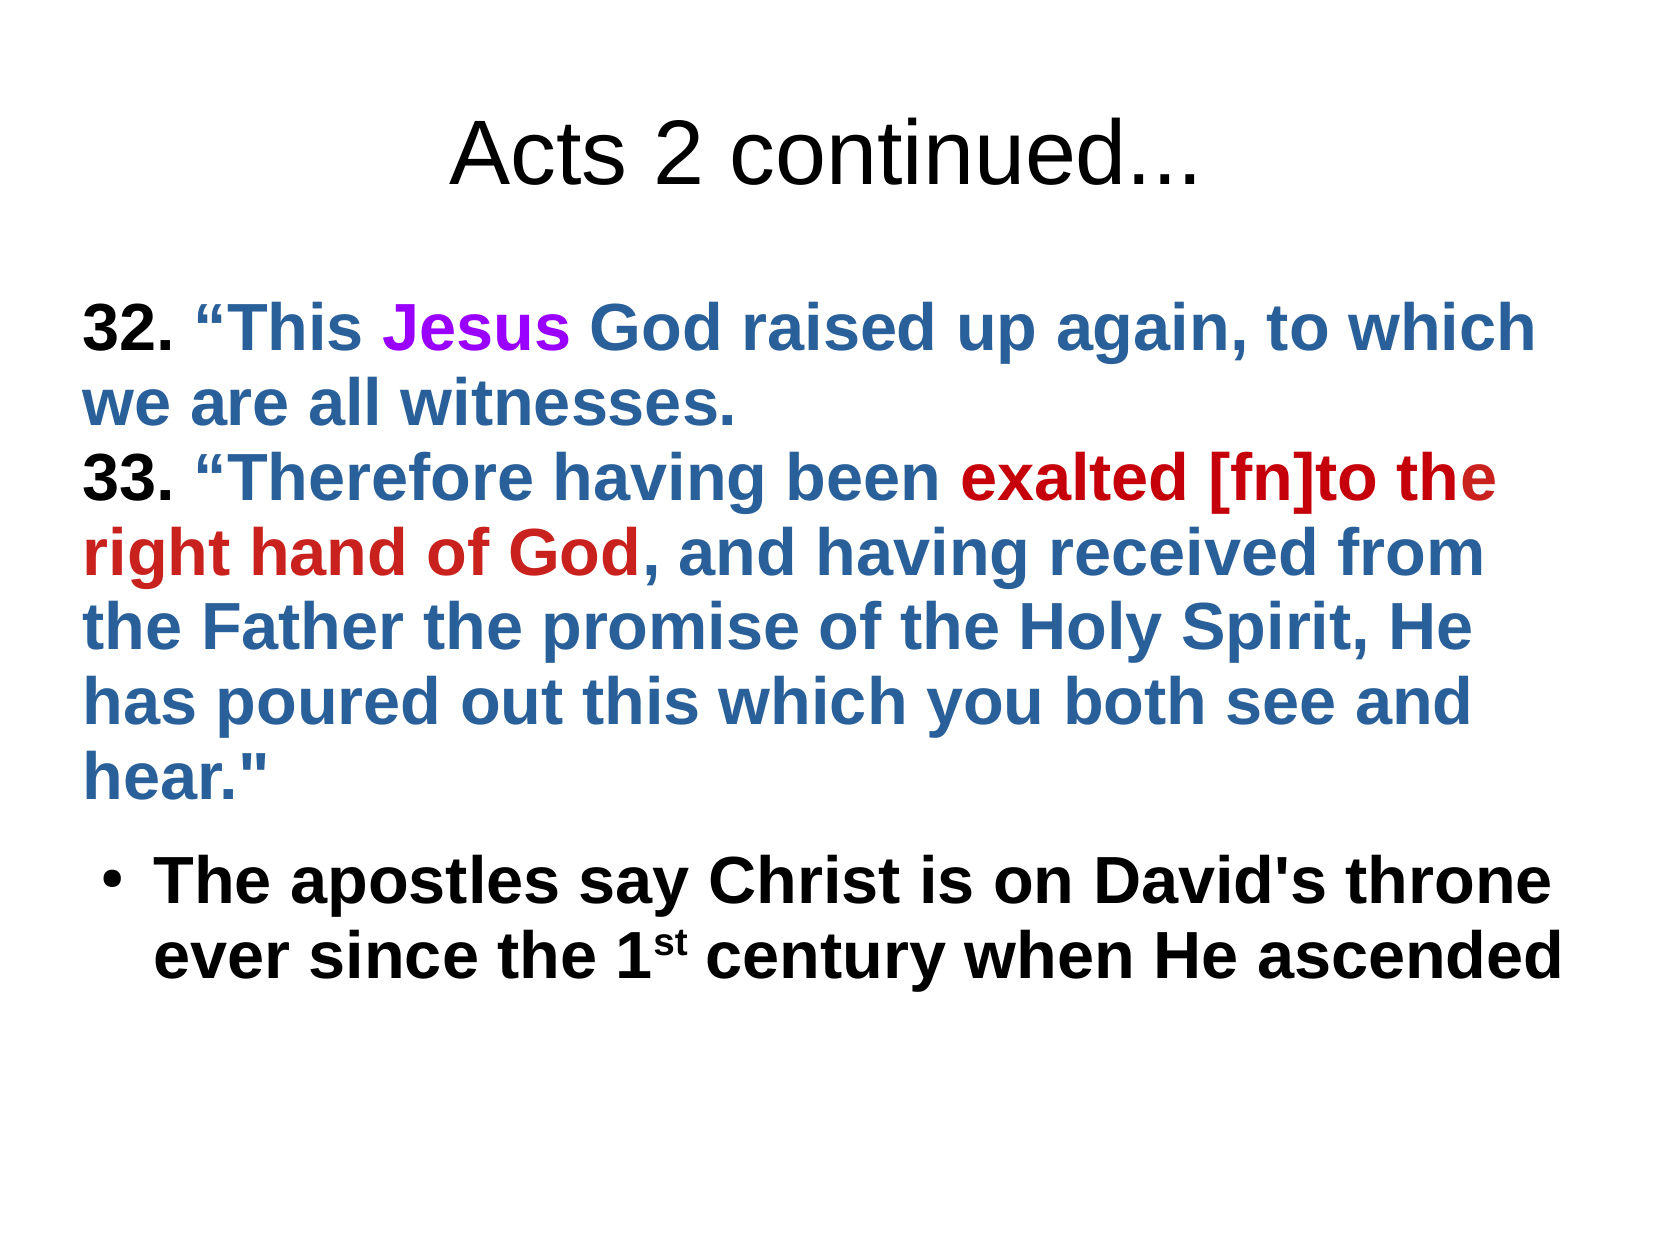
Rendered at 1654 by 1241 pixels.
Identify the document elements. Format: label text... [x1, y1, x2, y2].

list 32. “This Jesus God raised up again, to which we are all witnesses. 33. “Therefore having been exalted [fn]to the right hand of God, and having received from the Father the promise of the Holy Spirit, He has poured out this which you both see and hear." The apostles say Christ is on David's throne ever since the 1st century when He ascended [82, 290, 1571, 1109]
title Acts 2 continued... [82, 49, 1571, 257]
